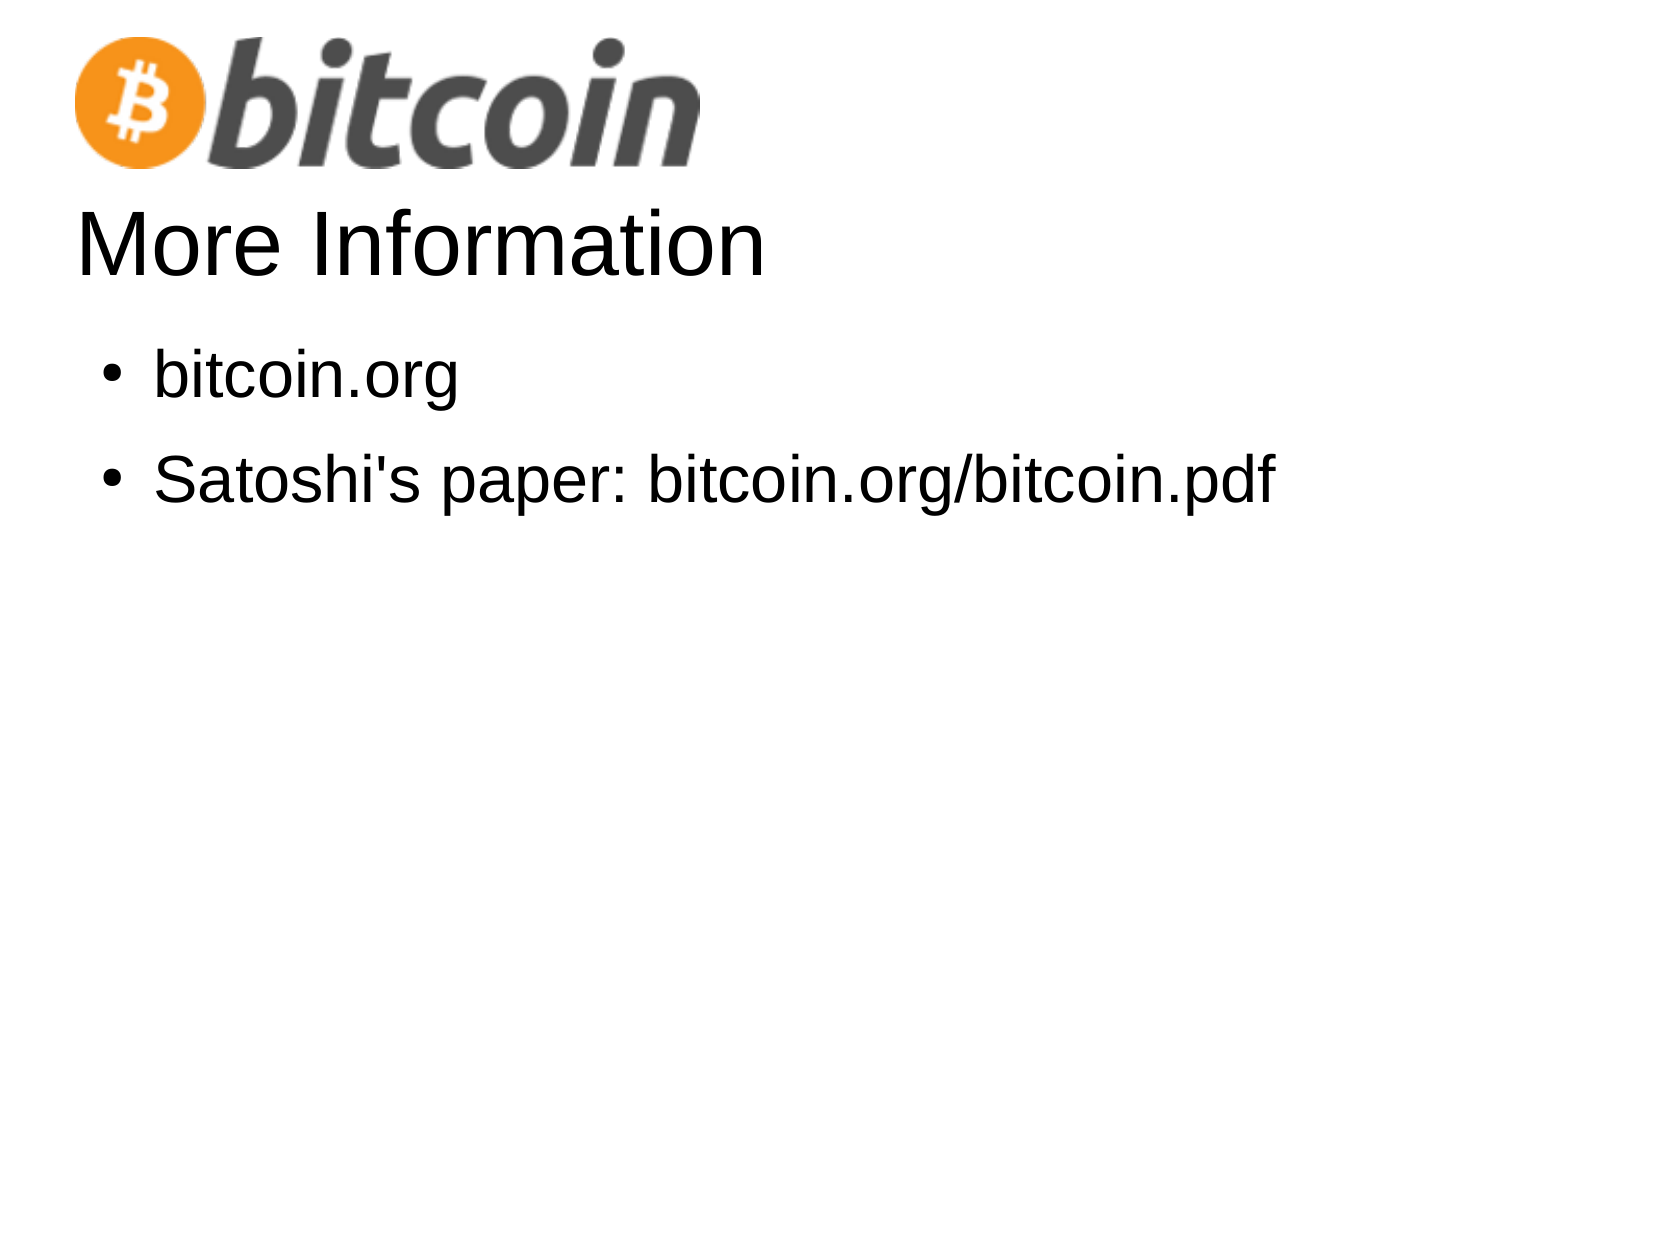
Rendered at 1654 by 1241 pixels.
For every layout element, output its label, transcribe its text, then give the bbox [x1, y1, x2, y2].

title More Information [75, 150, 1571, 338]
list bitcoin.org Satoshi's paper: bitcoin.org/bitcoin.pdf [82, 337, 1571, 1109]
picture [75, 37, 700, 150]
